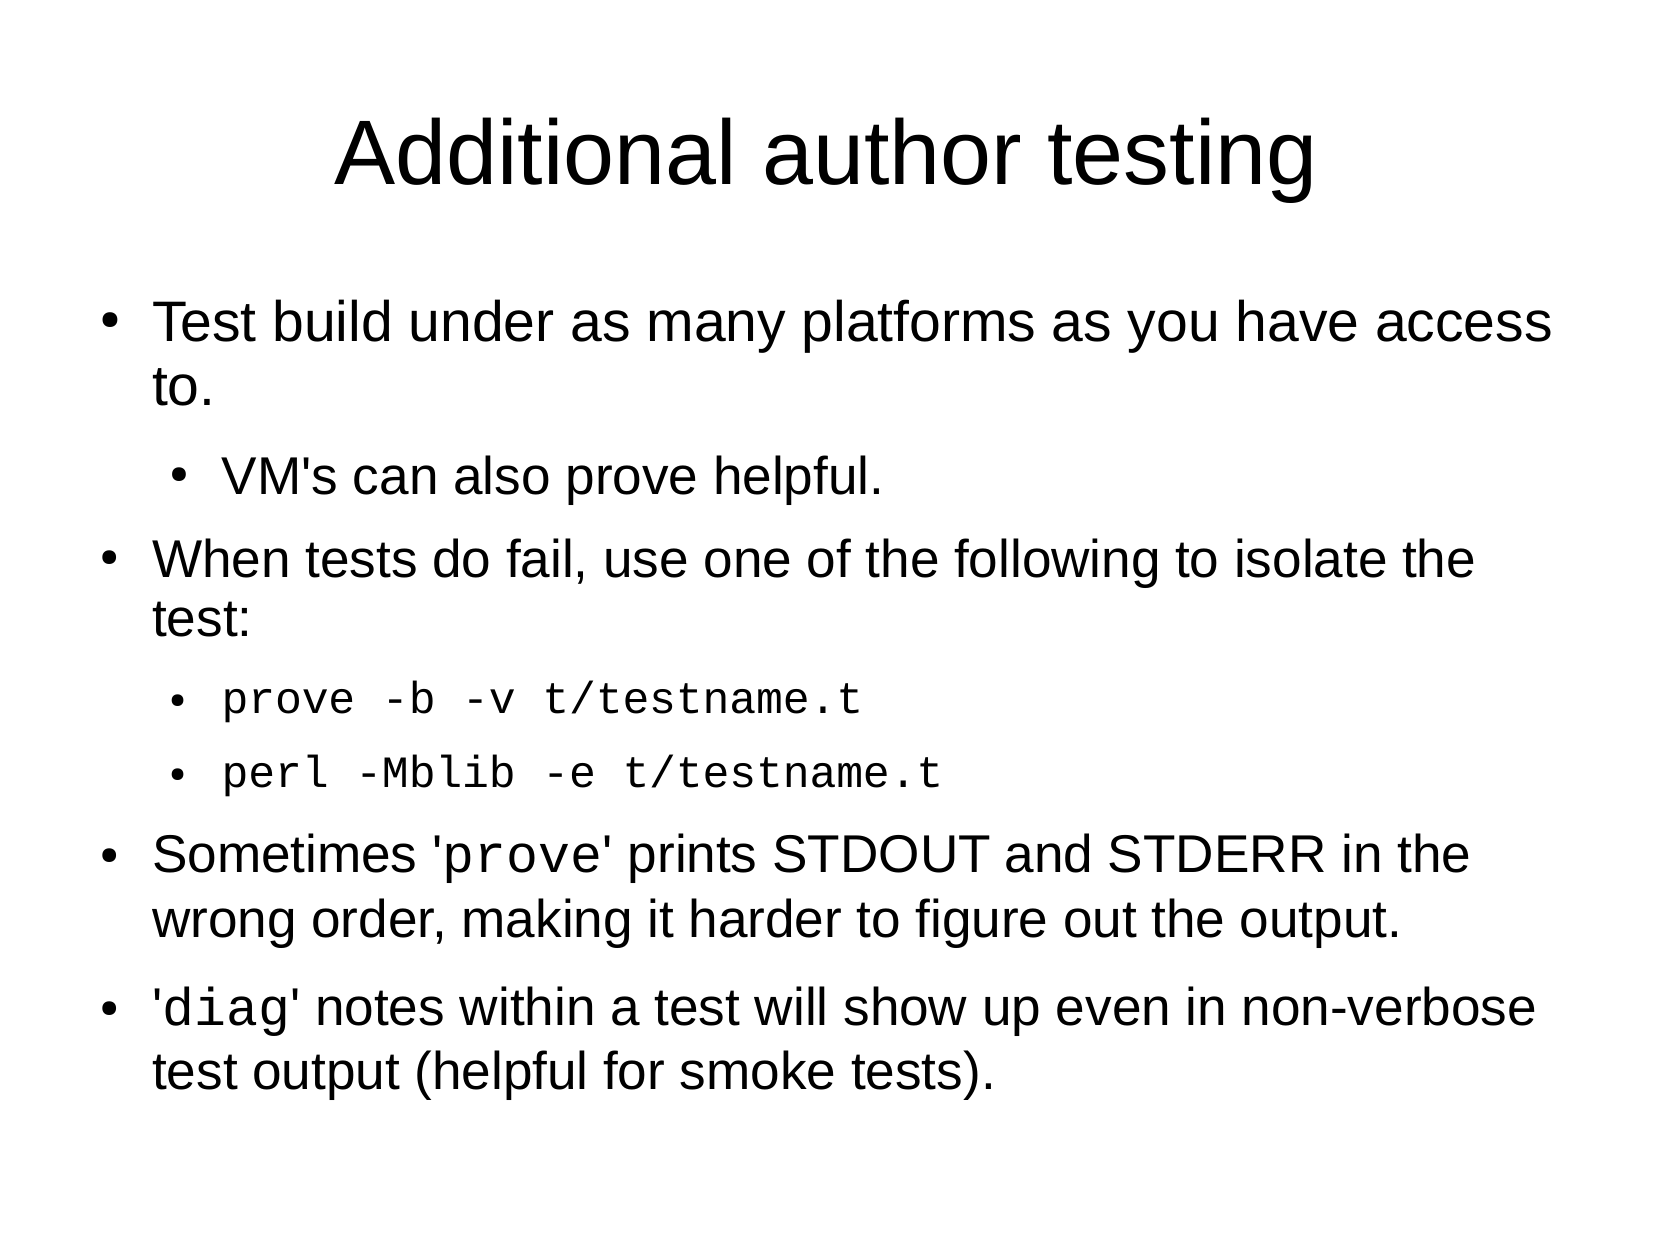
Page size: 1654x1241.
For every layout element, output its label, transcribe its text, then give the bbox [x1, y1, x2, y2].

list Test build under as many platforms as you have access to. VM's can also prove helpful. When tests do fail, use one of the following to isolate the test: prove -b -v t/testname.t perl -Mblib -e t/testname.t Sometimes 'prove' prints STDOUT and STDERR in the wrong order, making it harder to figure out the output. 'diag' notes within a test will show up even in non-verbose test output (helpful for smoke tests). [82, 290, 1571, 1109]
title Additional author testing [82, 49, 1571, 257]
